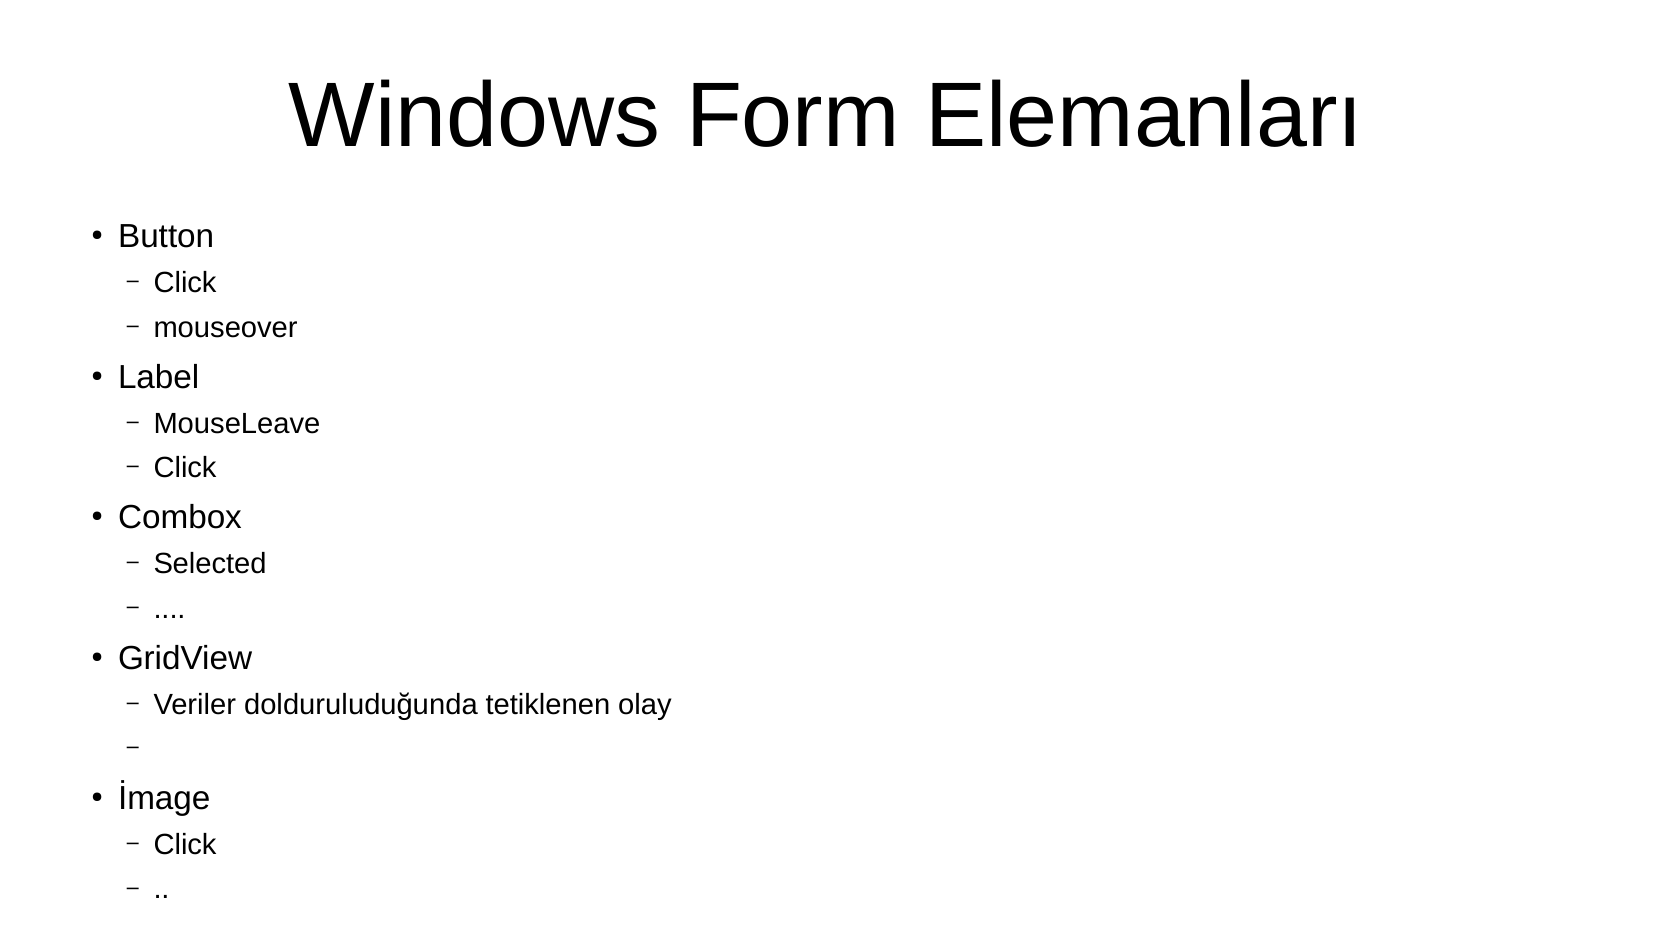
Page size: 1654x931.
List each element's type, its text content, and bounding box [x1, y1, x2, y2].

list Button Click mouseover Label MouseLeave Click Combox Selected .... GridView Veriler dolduruluduğunda tetiklenen olay İmage Click .. [82, 217, 1571, 916]
title Windows Form Elemanları [82, 37, 1571, 193]
